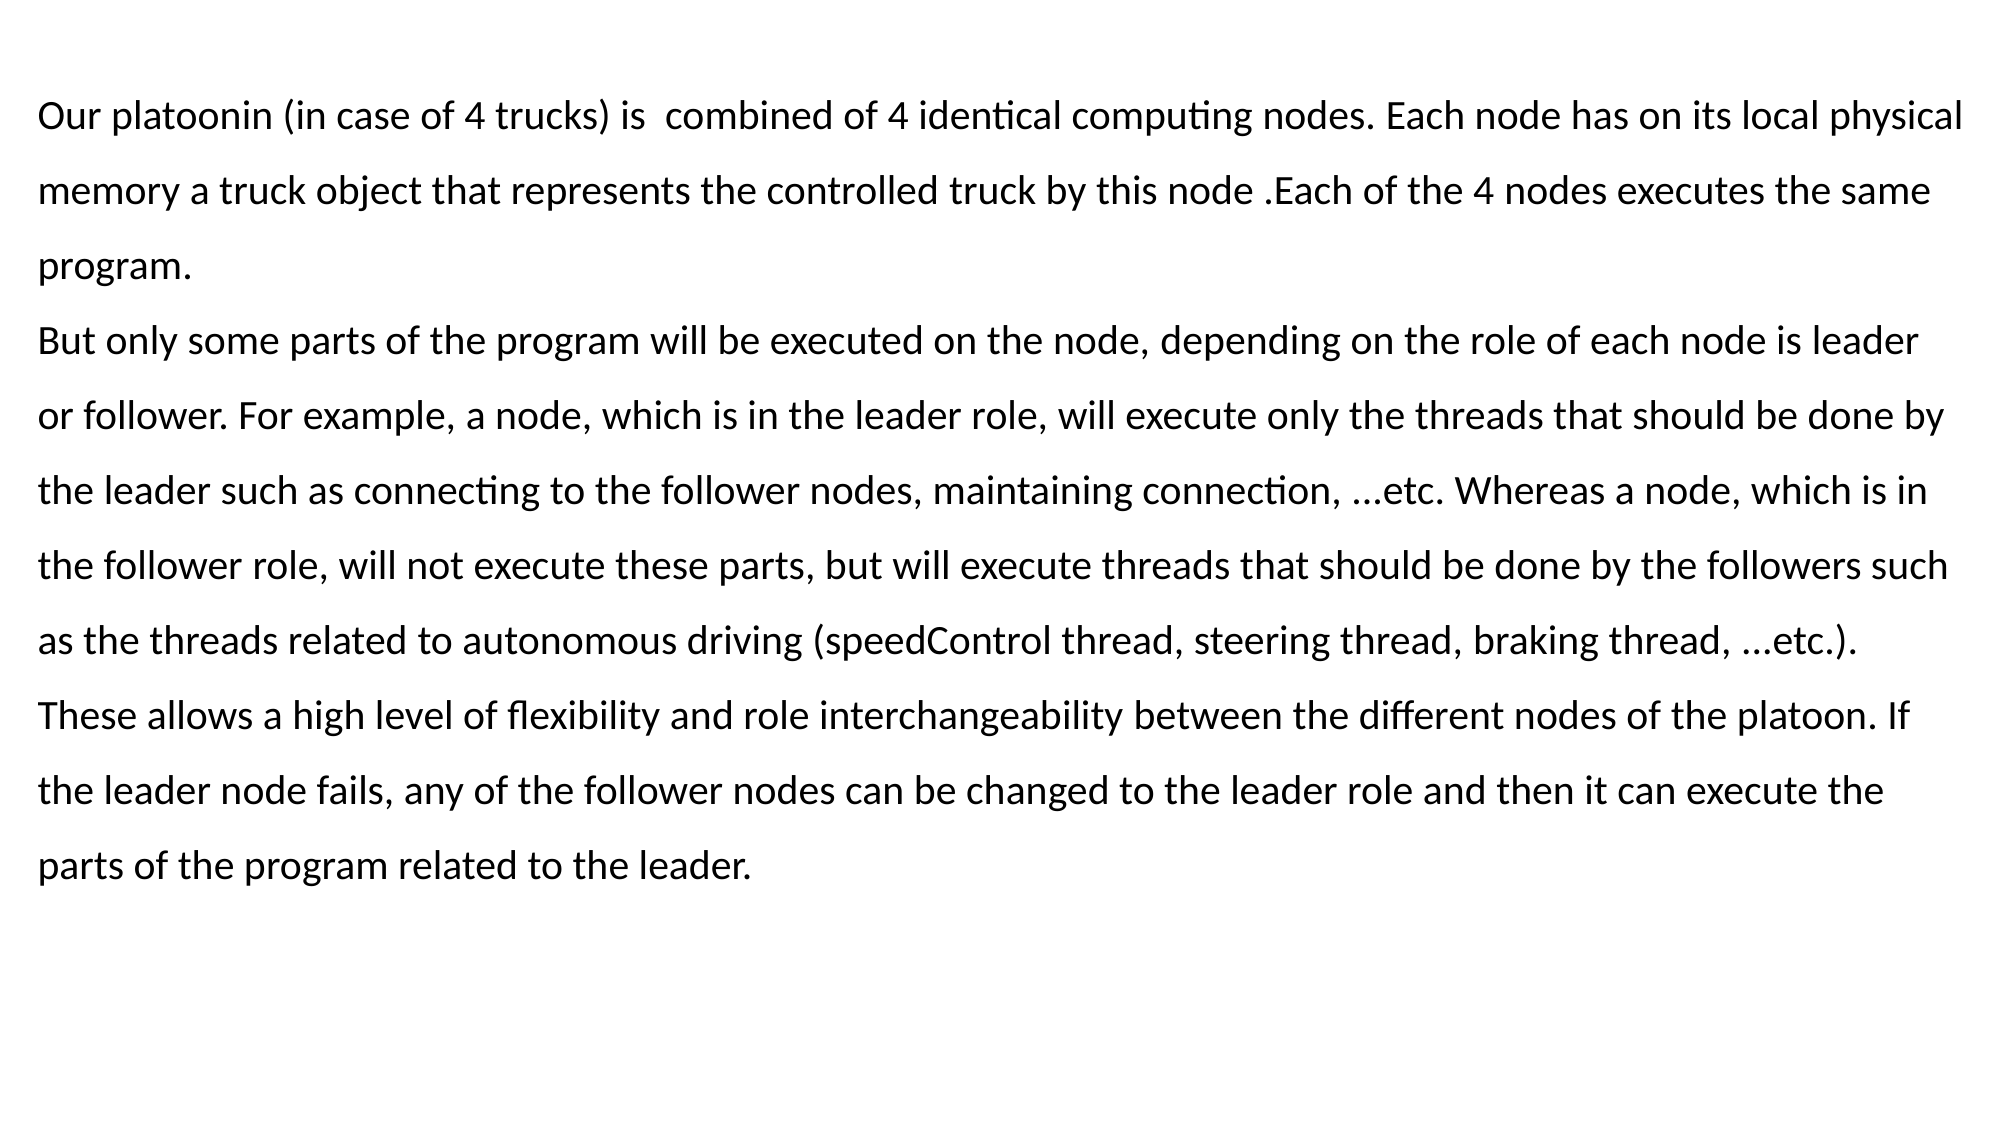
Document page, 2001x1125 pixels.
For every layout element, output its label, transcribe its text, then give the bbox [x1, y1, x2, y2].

text_box Our platoonin (in case of 4 trucks) is combined of 4 identical computing nodes. Each node has on its local physical memory a truck object that represents the controlled truck by this node .Each of the 4 nodes executes the same program. But only some parts of the program will be executed on the node, depending on the role of each node is leader or follower. For example, a node, which is in the leader role, will execute only the threads that should be done by the leader such as connecting to the follower nodes, maintaining connection, ...etc. Whereas a node, which is in the follower role, will not execute these parts, but will execute threads that should be done by the followers such as the threads related to autonomous driving (speedControl thread, steering thread, braking thread, ...etc.). These allows a high level of flexibility and role interchangeability between the different nodes of the platoon. If the leader node fails, any of the follower nodes can be changed to the leader role and then it can execute the parts of the program related to the leader. [22, 55, 1981, 1125]
